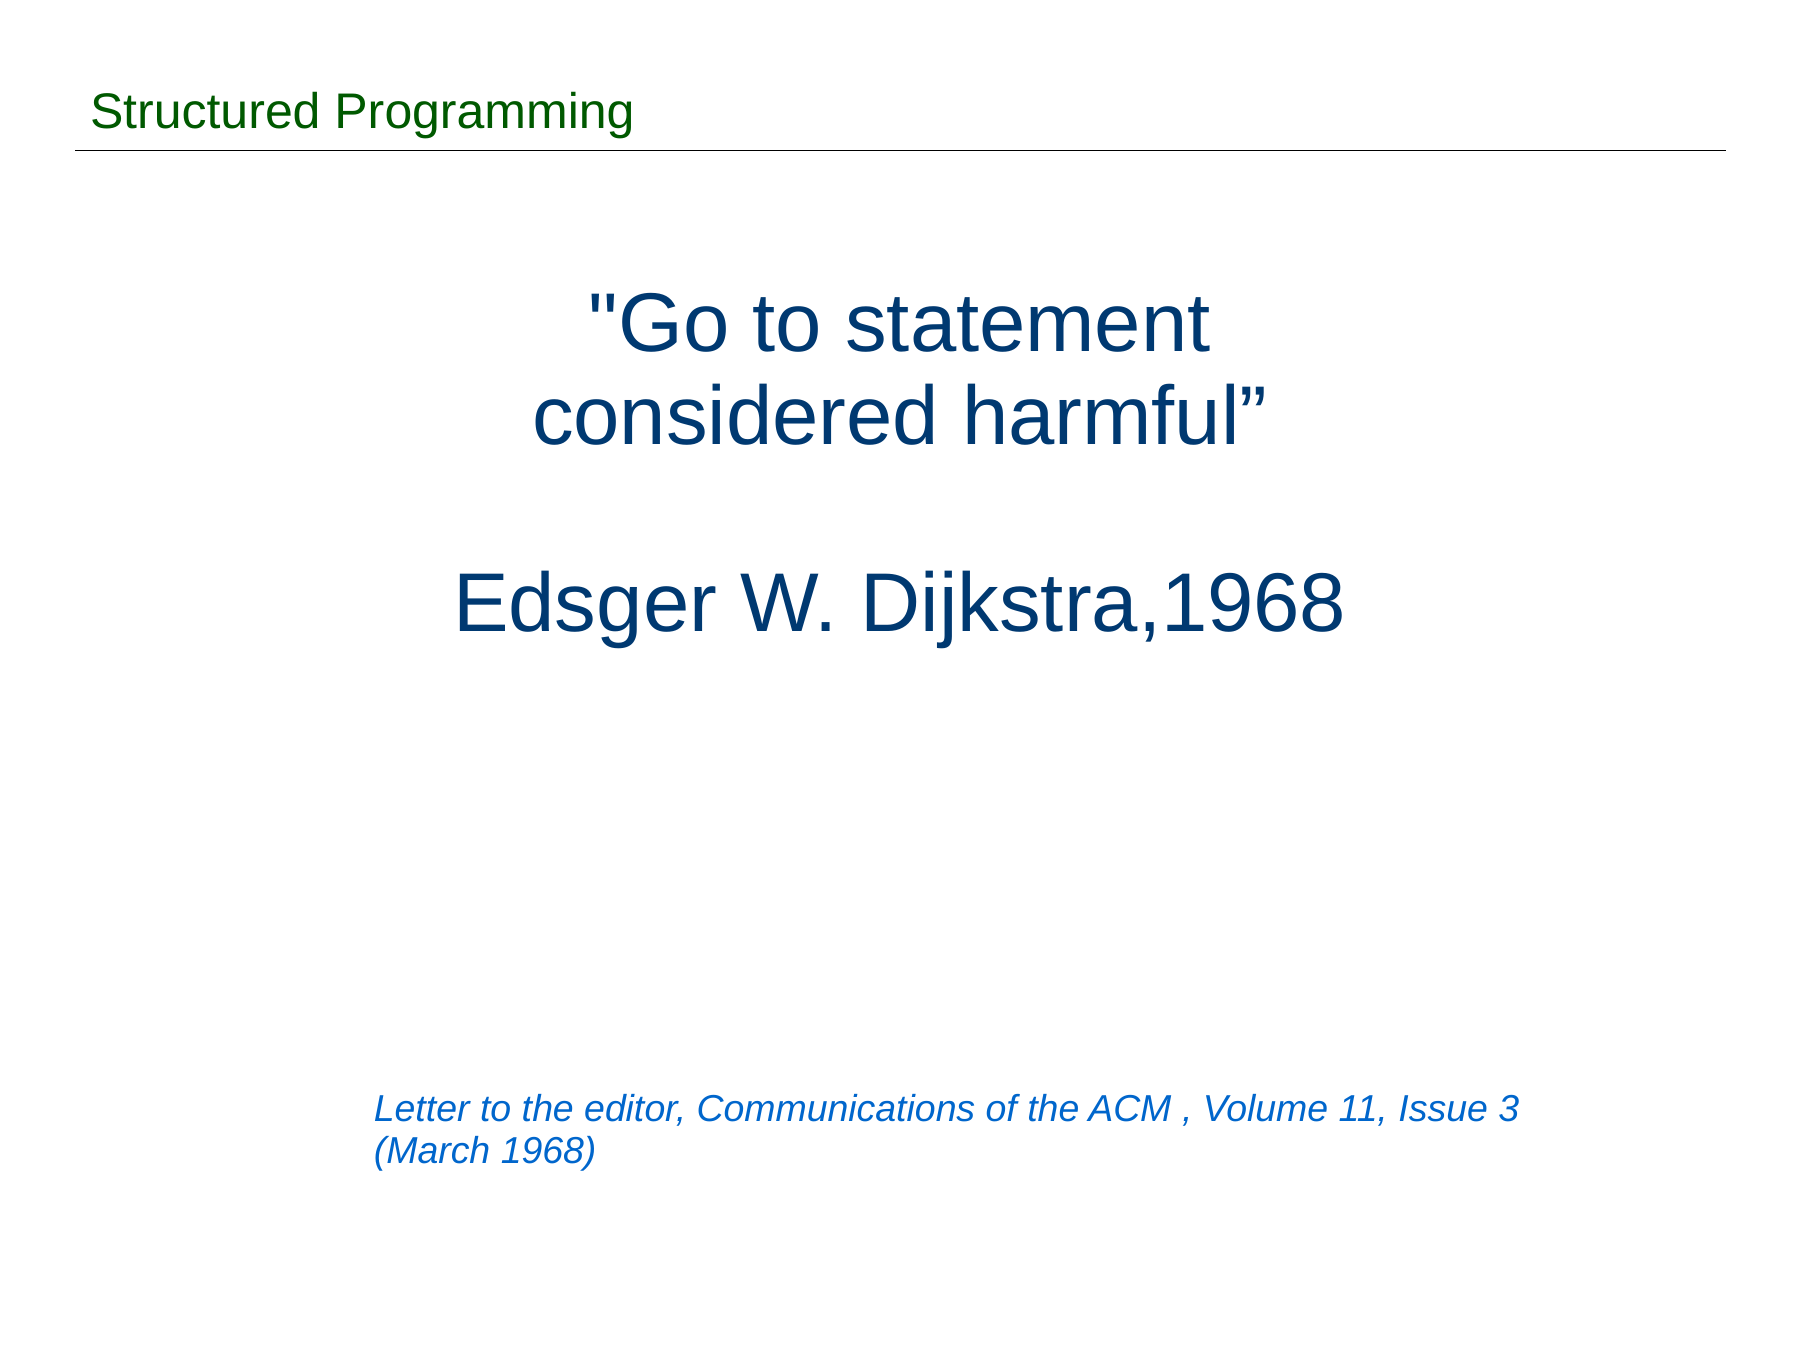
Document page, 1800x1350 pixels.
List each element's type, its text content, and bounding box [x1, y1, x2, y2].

title Structured Programming [90, 38, 1710, 147]
text_box Letter to the editor, Communications of the ACM , Volume 11, Issue 3 (March 1968) [359, 1080, 1558, 1179]
text_box "Go to statement considered harmful” Edsger W. Dijkstra,1968 [360, 269, 1441, 825]
